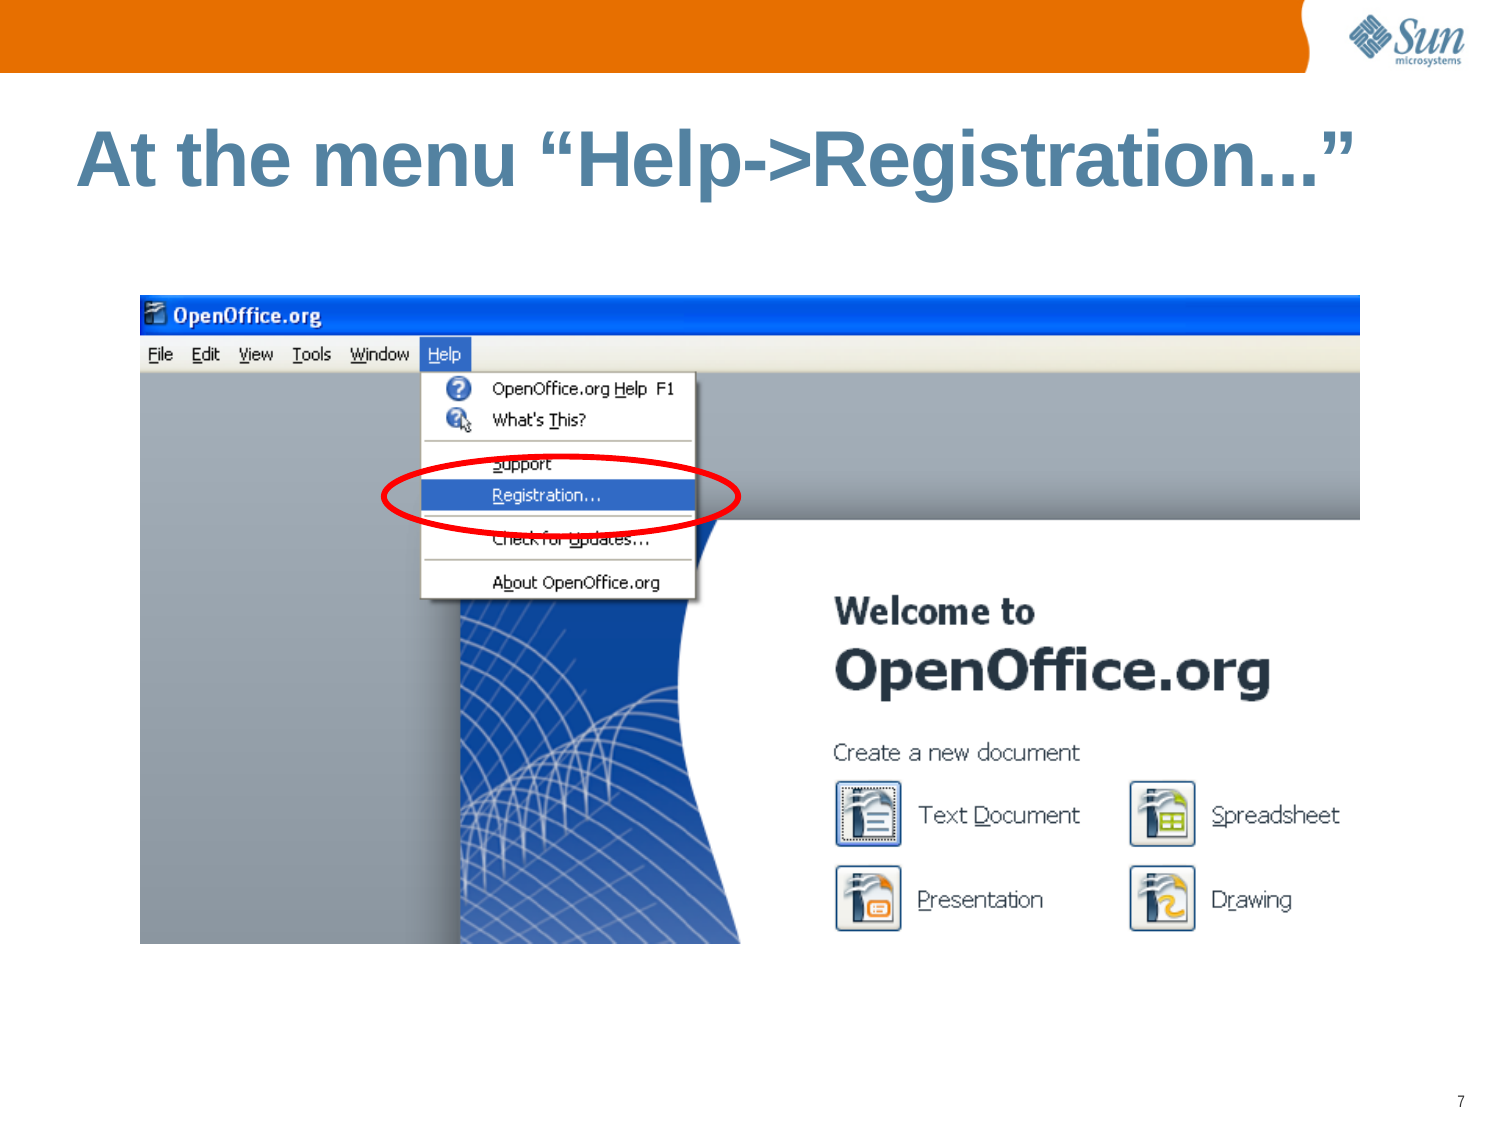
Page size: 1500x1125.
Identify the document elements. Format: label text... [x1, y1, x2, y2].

picture [140, 295, 1360, 944]
picture [0, 0, 1500, 73]
title At the menu “Help->Registration...” [75, 123, 1437, 227]
